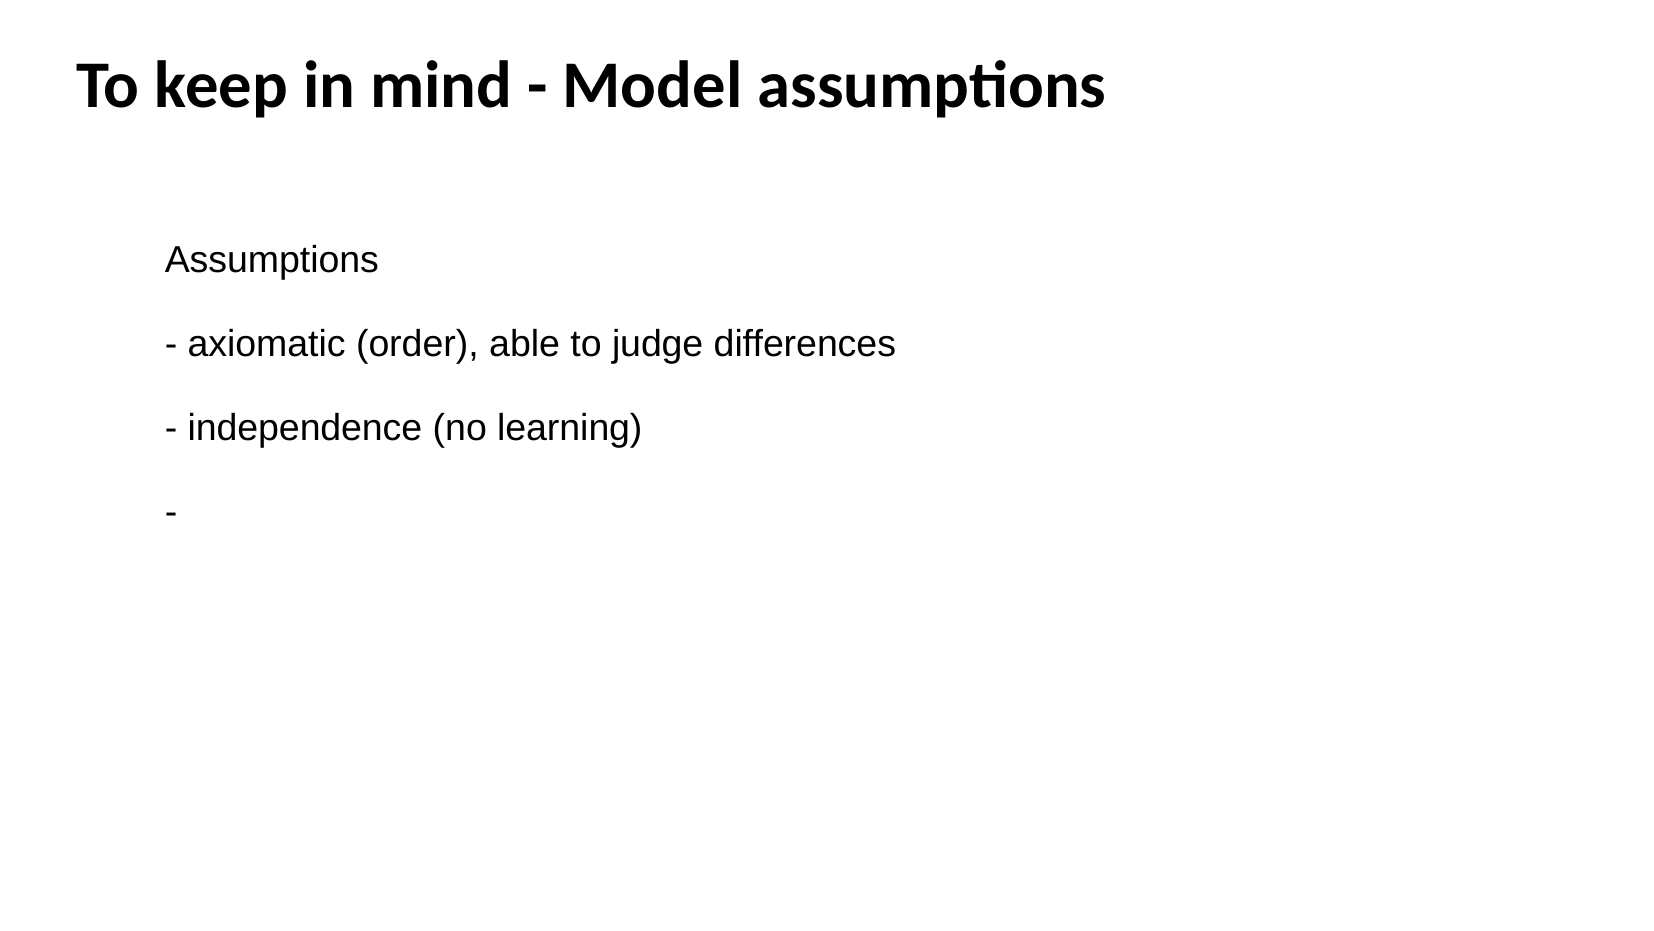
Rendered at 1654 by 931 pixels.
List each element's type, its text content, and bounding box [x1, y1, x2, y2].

title To keep in mind - Model assumptions [76, 13, 1565, 169]
text_box Assumptions - axiomatic (order), able to judge differences - independence (no learning) - [150, 231, 1313, 676]
